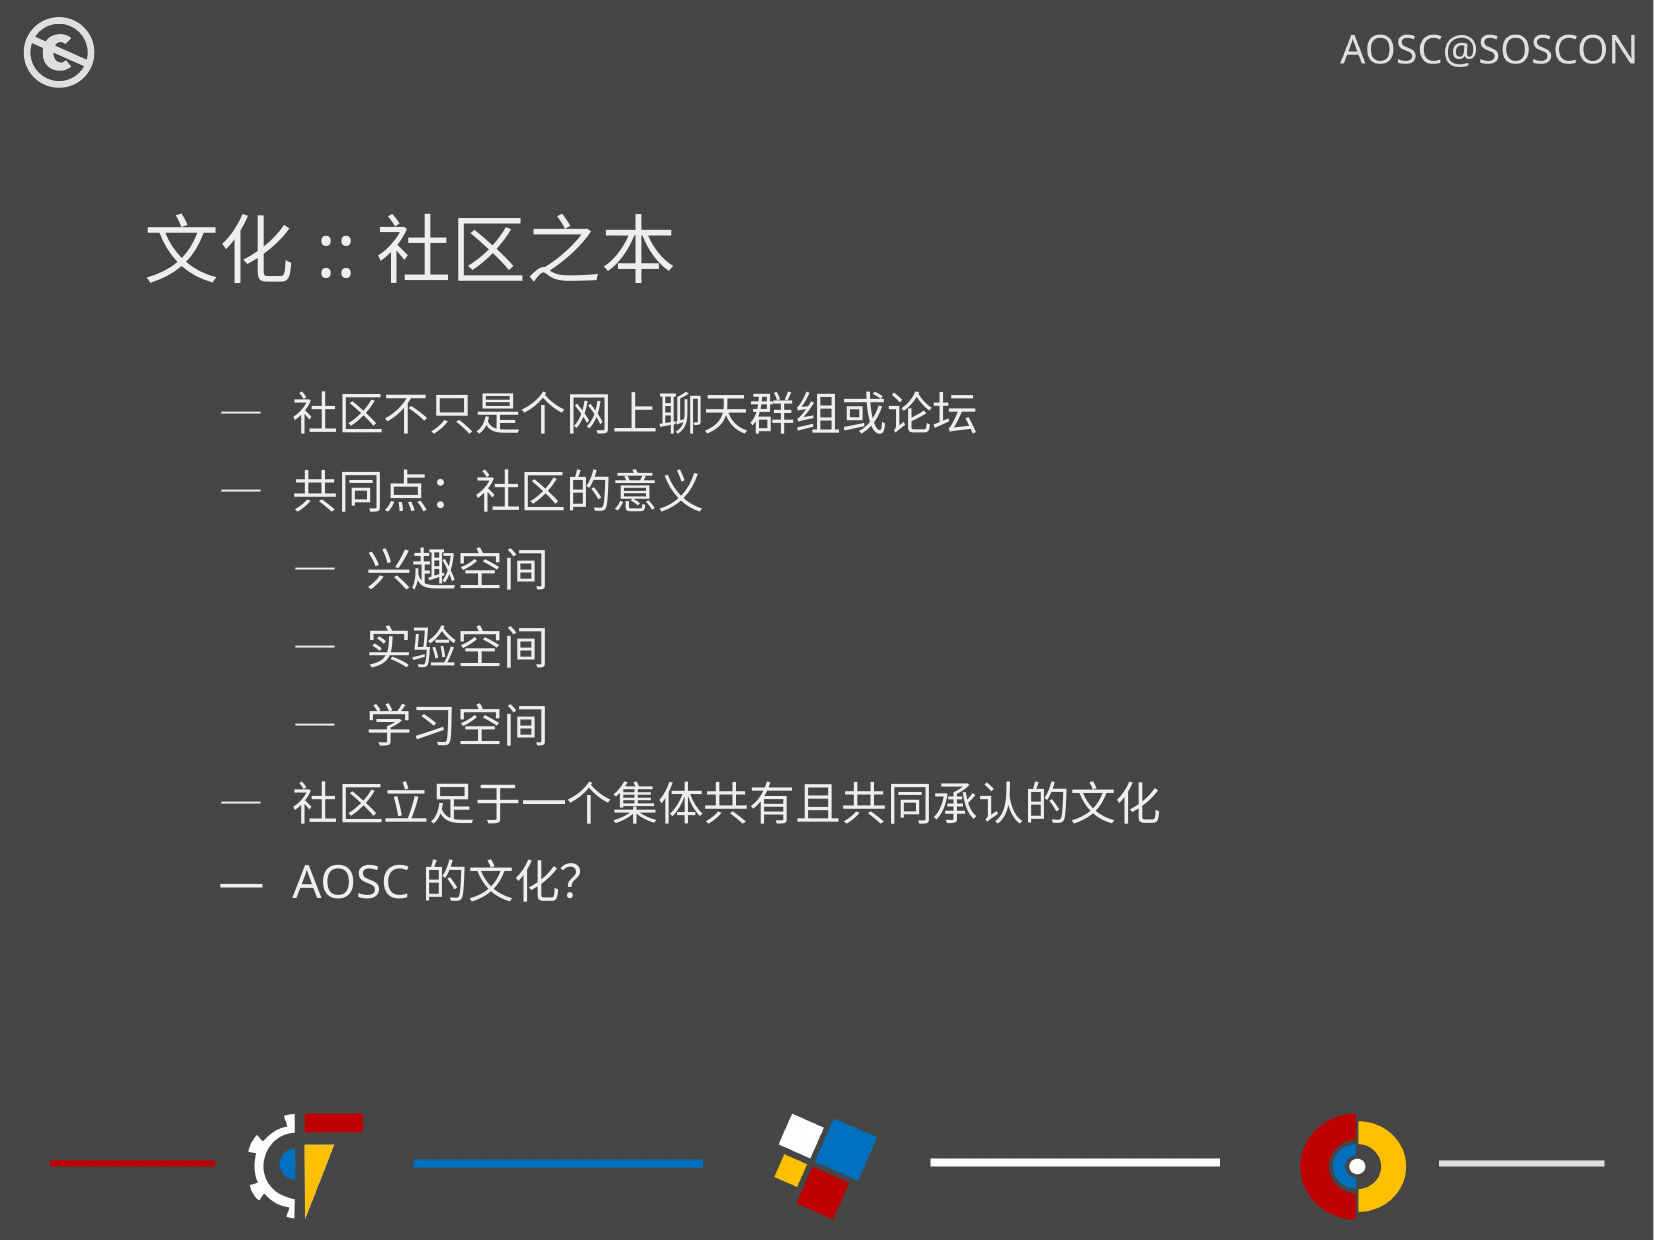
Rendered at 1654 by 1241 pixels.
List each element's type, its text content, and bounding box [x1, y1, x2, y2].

text_box 文化::社区之本 — 社区不只是个网上聊天群组或论坛 — 共同点：社区的意义 — 兴趣空间 — 实验空间 — 学习空间 — 社区立足于一个集体共有且共同承认的文化 — AOSC的文化？ [129, 183, 1536, 1028]
picture [0, 0, 1654, 1240]
